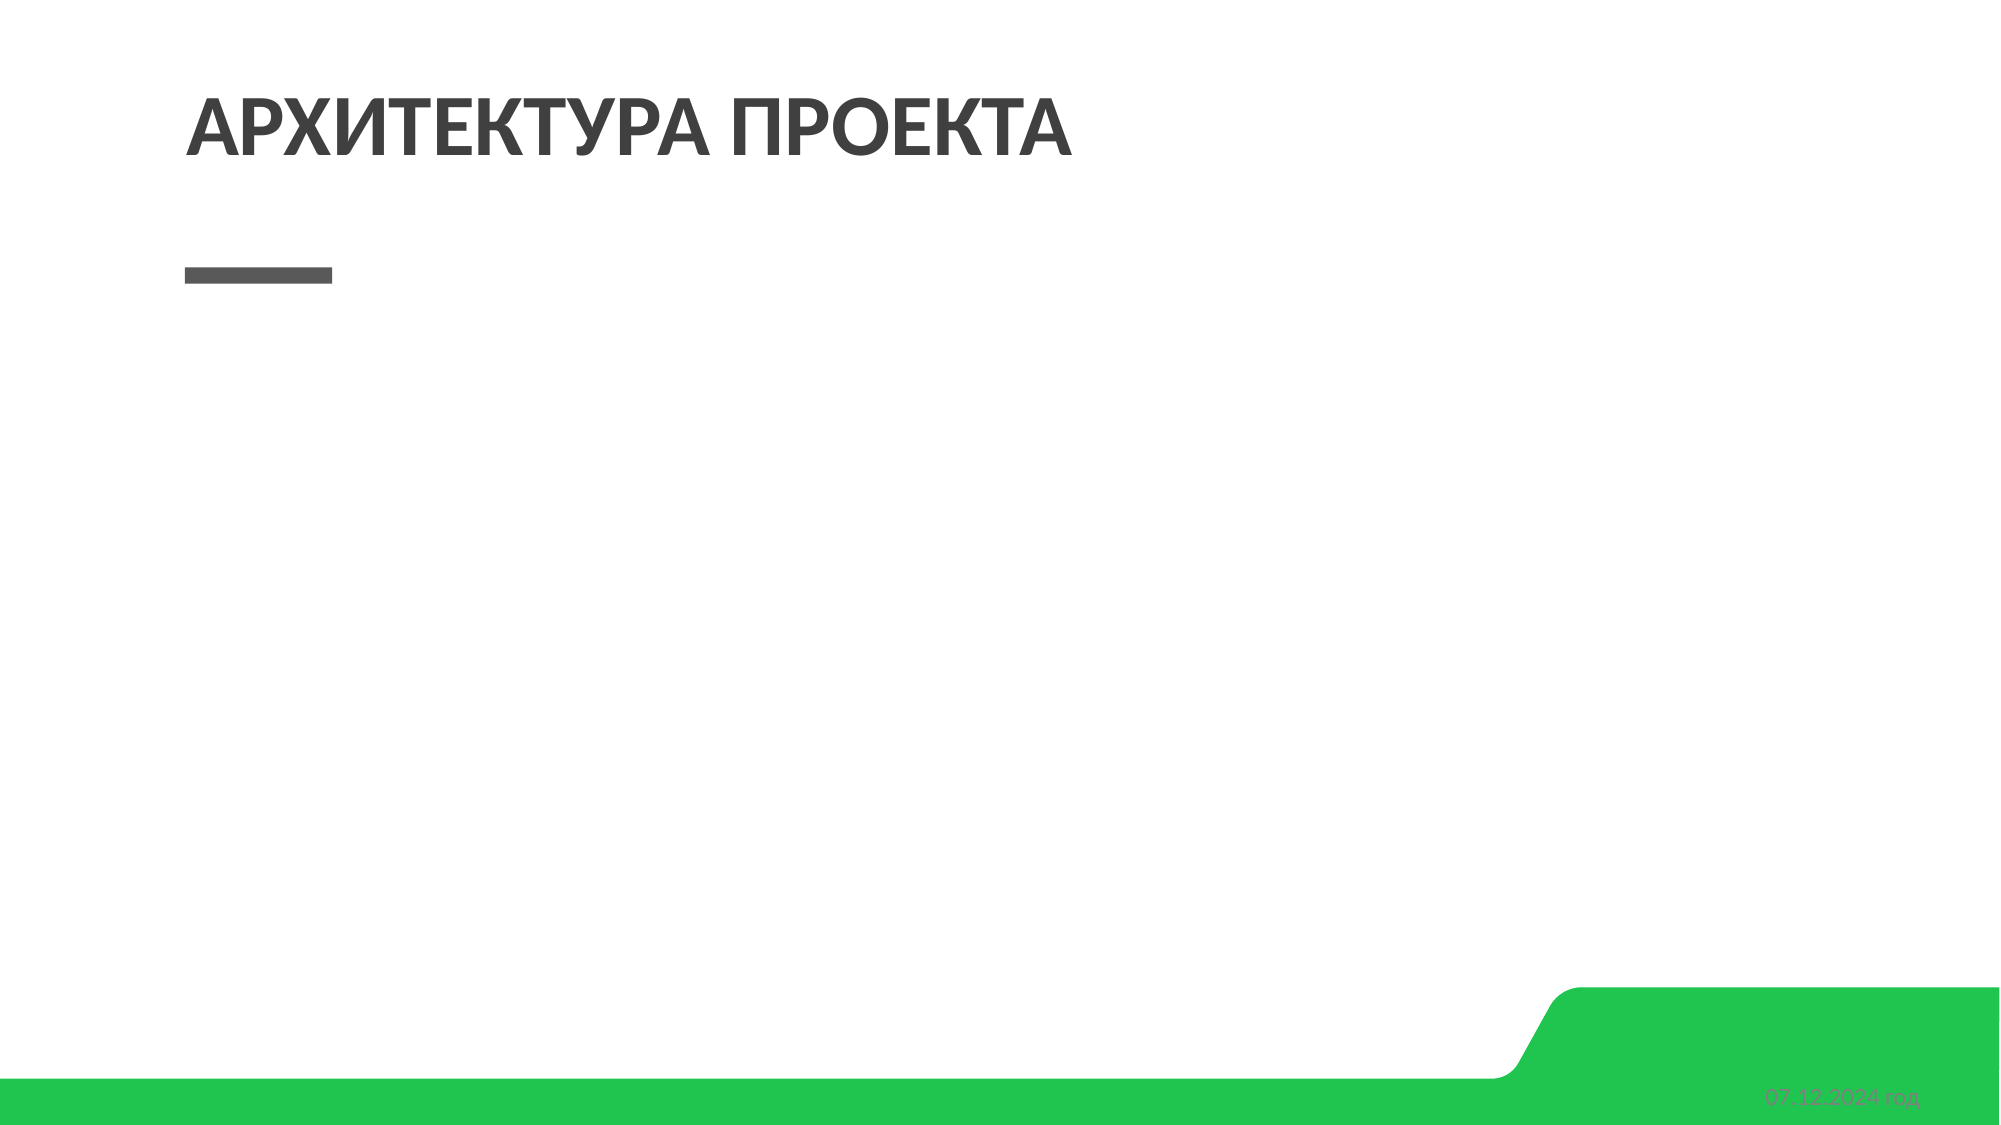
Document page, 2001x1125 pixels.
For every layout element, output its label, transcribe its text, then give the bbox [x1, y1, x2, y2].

title Архитектура проекта [170, 48, 1536, 207]
text_box 07.12.2024 год [1750, 1065, 2000, 1125]
